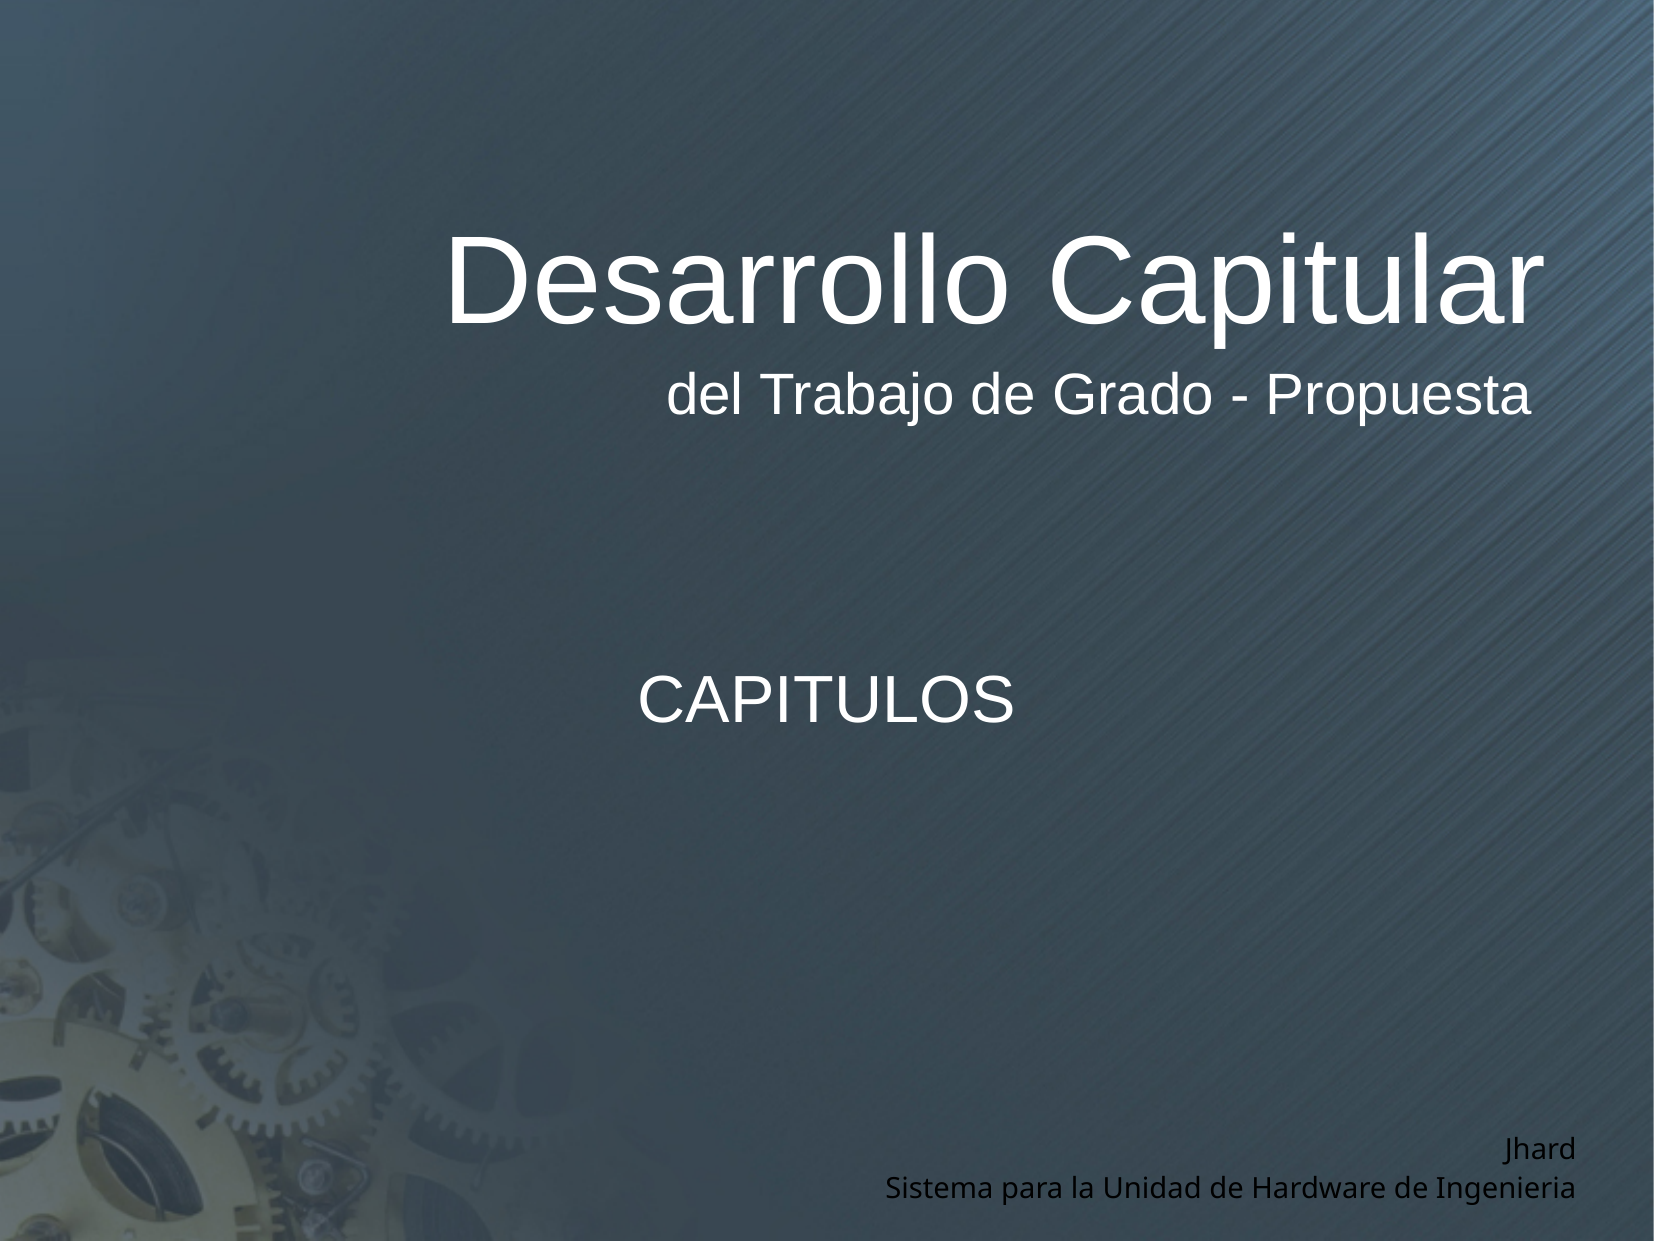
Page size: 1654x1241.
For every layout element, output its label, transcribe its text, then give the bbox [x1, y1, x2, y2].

picture [0, 0, 1654, 1241]
subtitle CAPITULOS [82, 297, 1571, 1102]
title Desarrollo Capitular [59, 176, 1548, 384]
